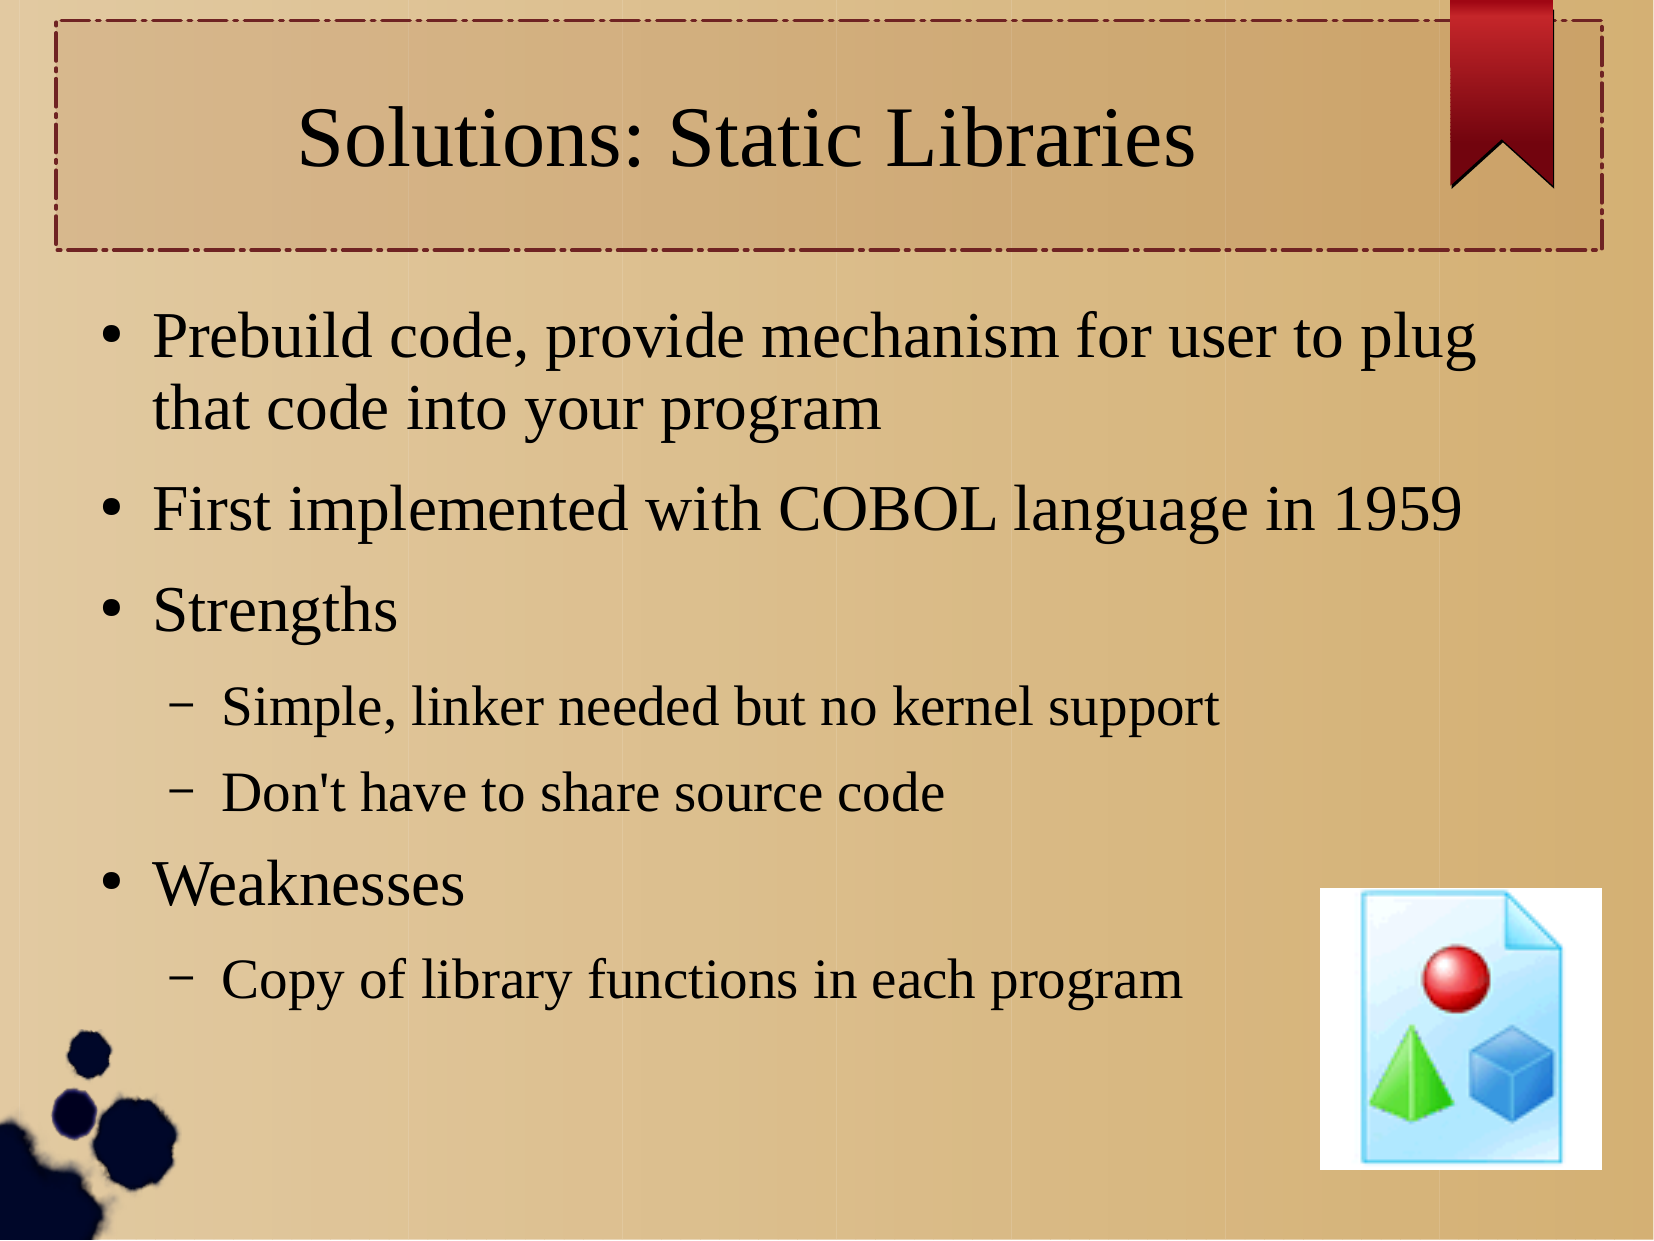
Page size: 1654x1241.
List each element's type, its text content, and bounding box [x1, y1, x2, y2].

title Solutions: Static Libraries [82, 47, 1412, 229]
picture [1320, 888, 1602, 1171]
list Prebuild code, provide mechanism for user to plug that code into your program First implemented with COBOL language in 1959 Strengths Simple, linker needed but no kernel support Don't have to share source code Weaknesses Copy of library functions in each program [82, 299, 1571, 1019]
